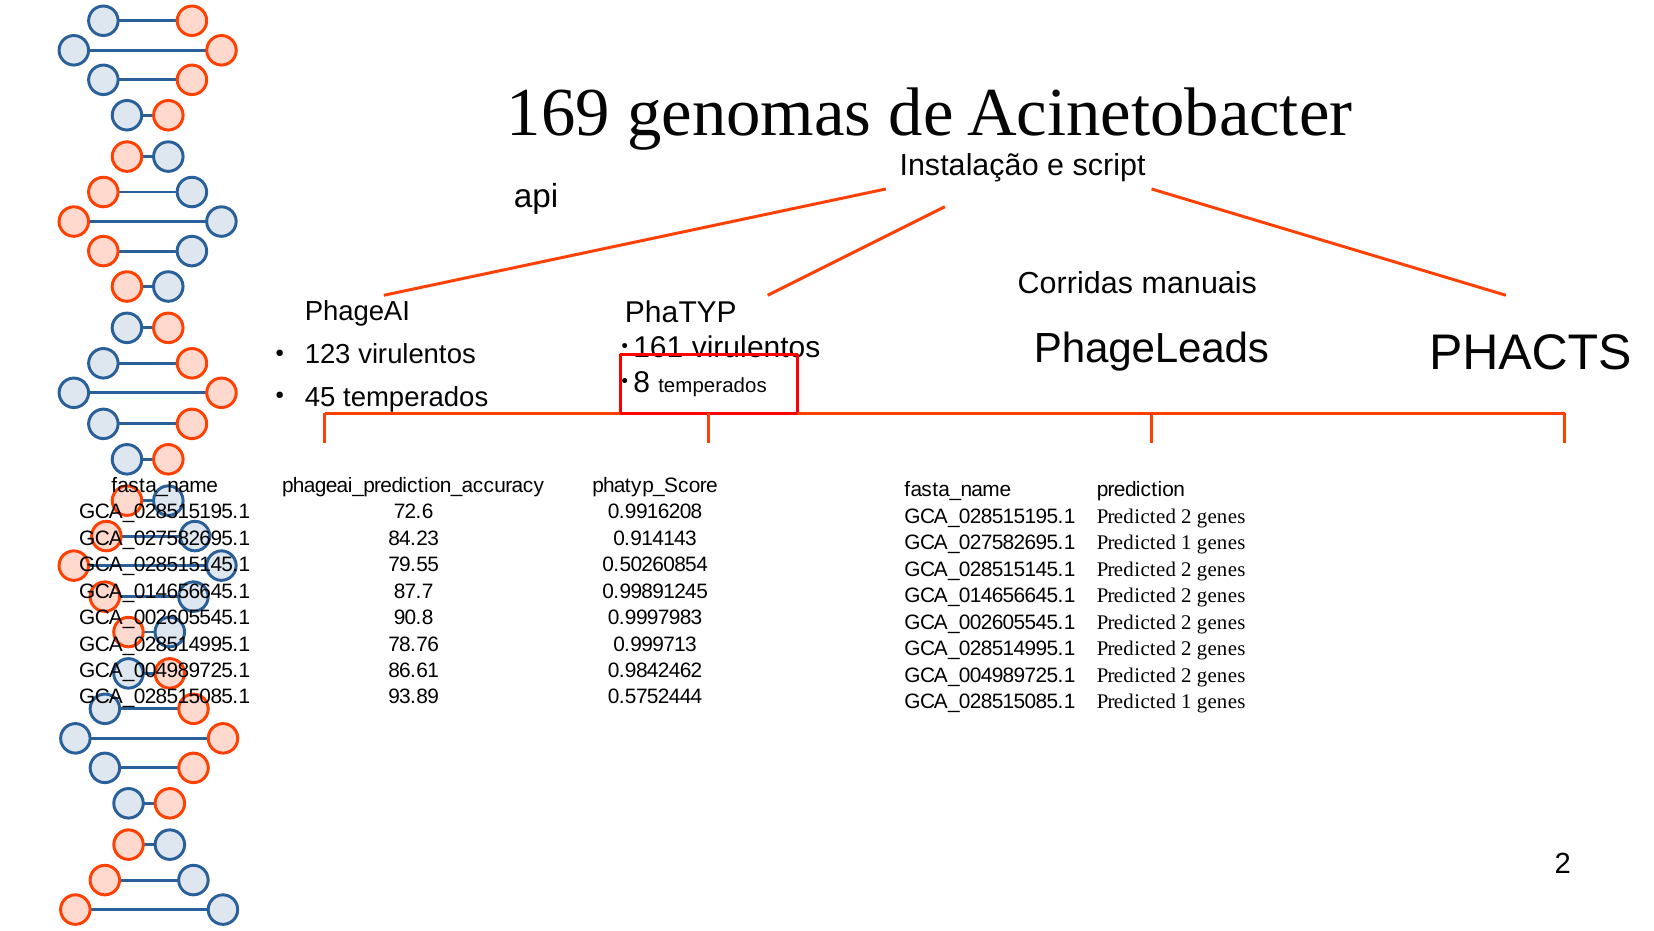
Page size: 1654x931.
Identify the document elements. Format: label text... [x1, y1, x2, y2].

list PhageLeads [974, 325, 1270, 384]
list api [442, 177, 739, 237]
list PhaTYP 161 virulentos 8 temperados [622, 356, 796, 412]
list PHACTS [1358, 324, 1654, 384]
list Instalação e script [856, 147, 1152, 207]
chart [59, 472, 755, 766]
title 169 genomas de Acinetobacter [265, 35, 1595, 189]
list PhageAI 123 virulentos 45 temperados [265, 295, 562, 414]
list PhaTYP 161 virulentos 8 temperados [620, 295, 916, 412]
list Corridas manuais [974, 265, 1270, 325]
chart [902, 476, 1276, 931]
